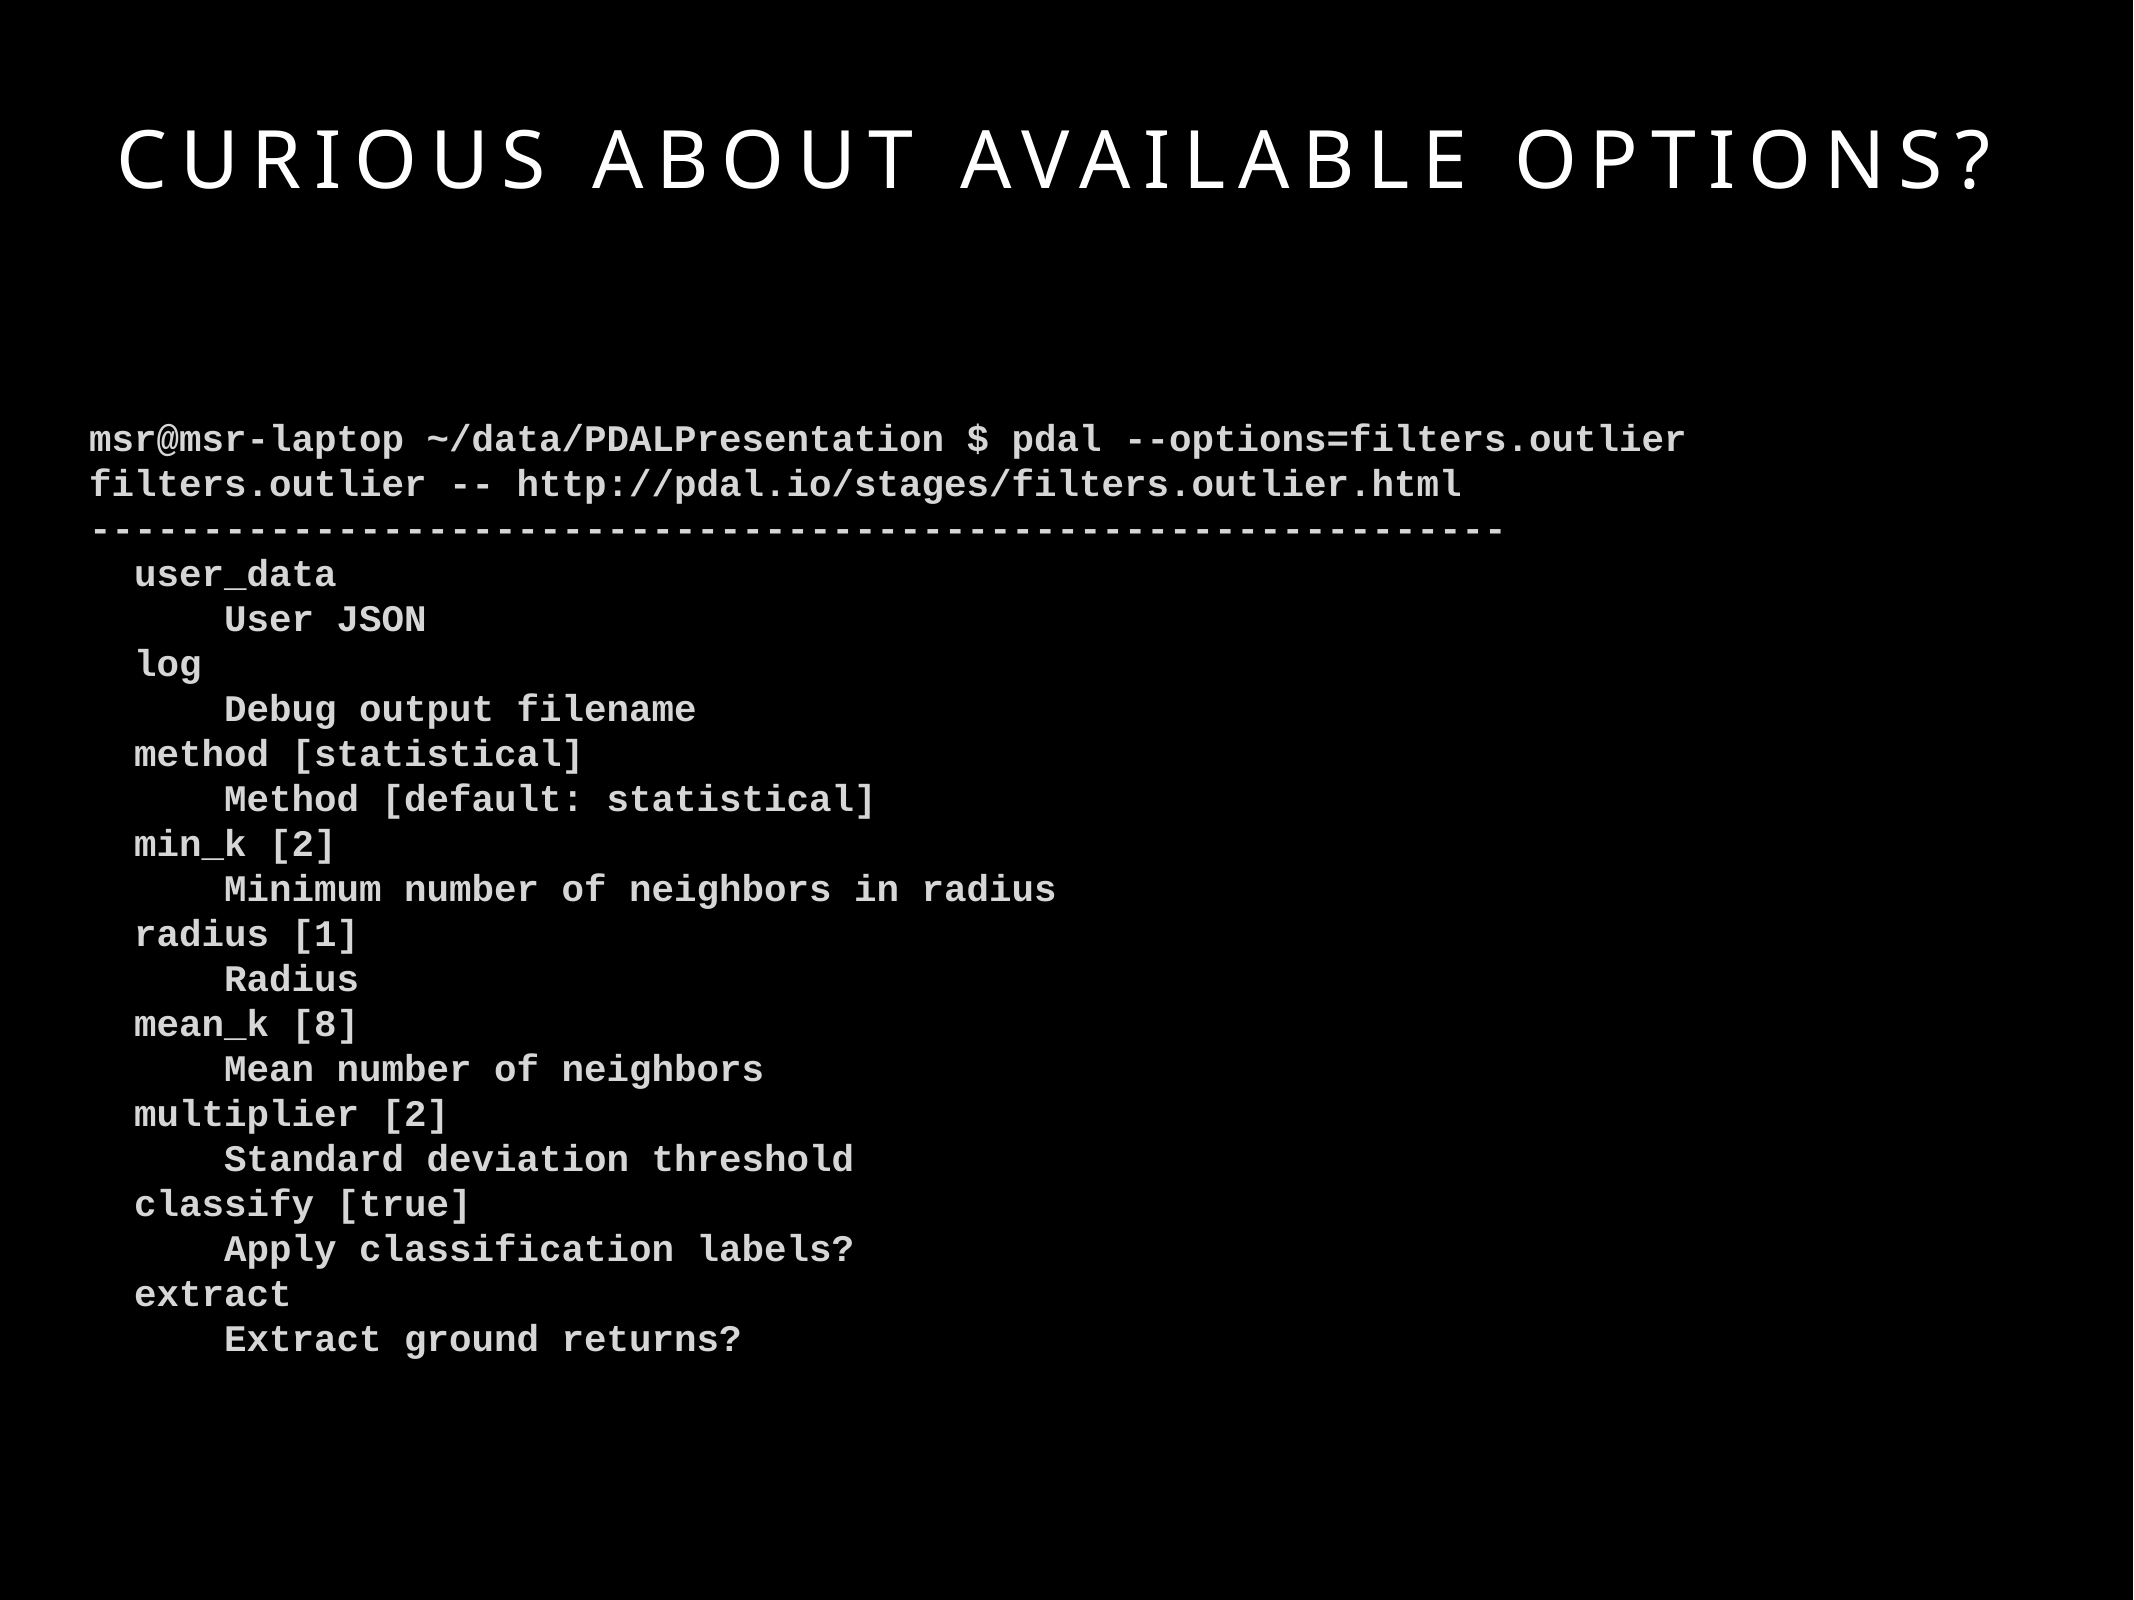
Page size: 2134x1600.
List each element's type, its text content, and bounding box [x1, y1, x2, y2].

text_box msr@msr-laptop ~/data/PDALPresentation $ pdal --options=filters.outlier filters.outlier -- http://pdal.io/stages/filters.outlier.html --------------------------------------------------------------- user_data User JSON log Debug output filename method [statistical] Method [default: statistical] min_k [2] Minimum number of neighbors in radius radius [1] Radius mean_k [8] Mean number of neighbors multiplier [2] Standard deviation threshold classify [true] Apply classification labels? extract Extract ground returns? [80, 405, 1696, 1412]
title Curious about available options? [108, 99, 2025, 334]
